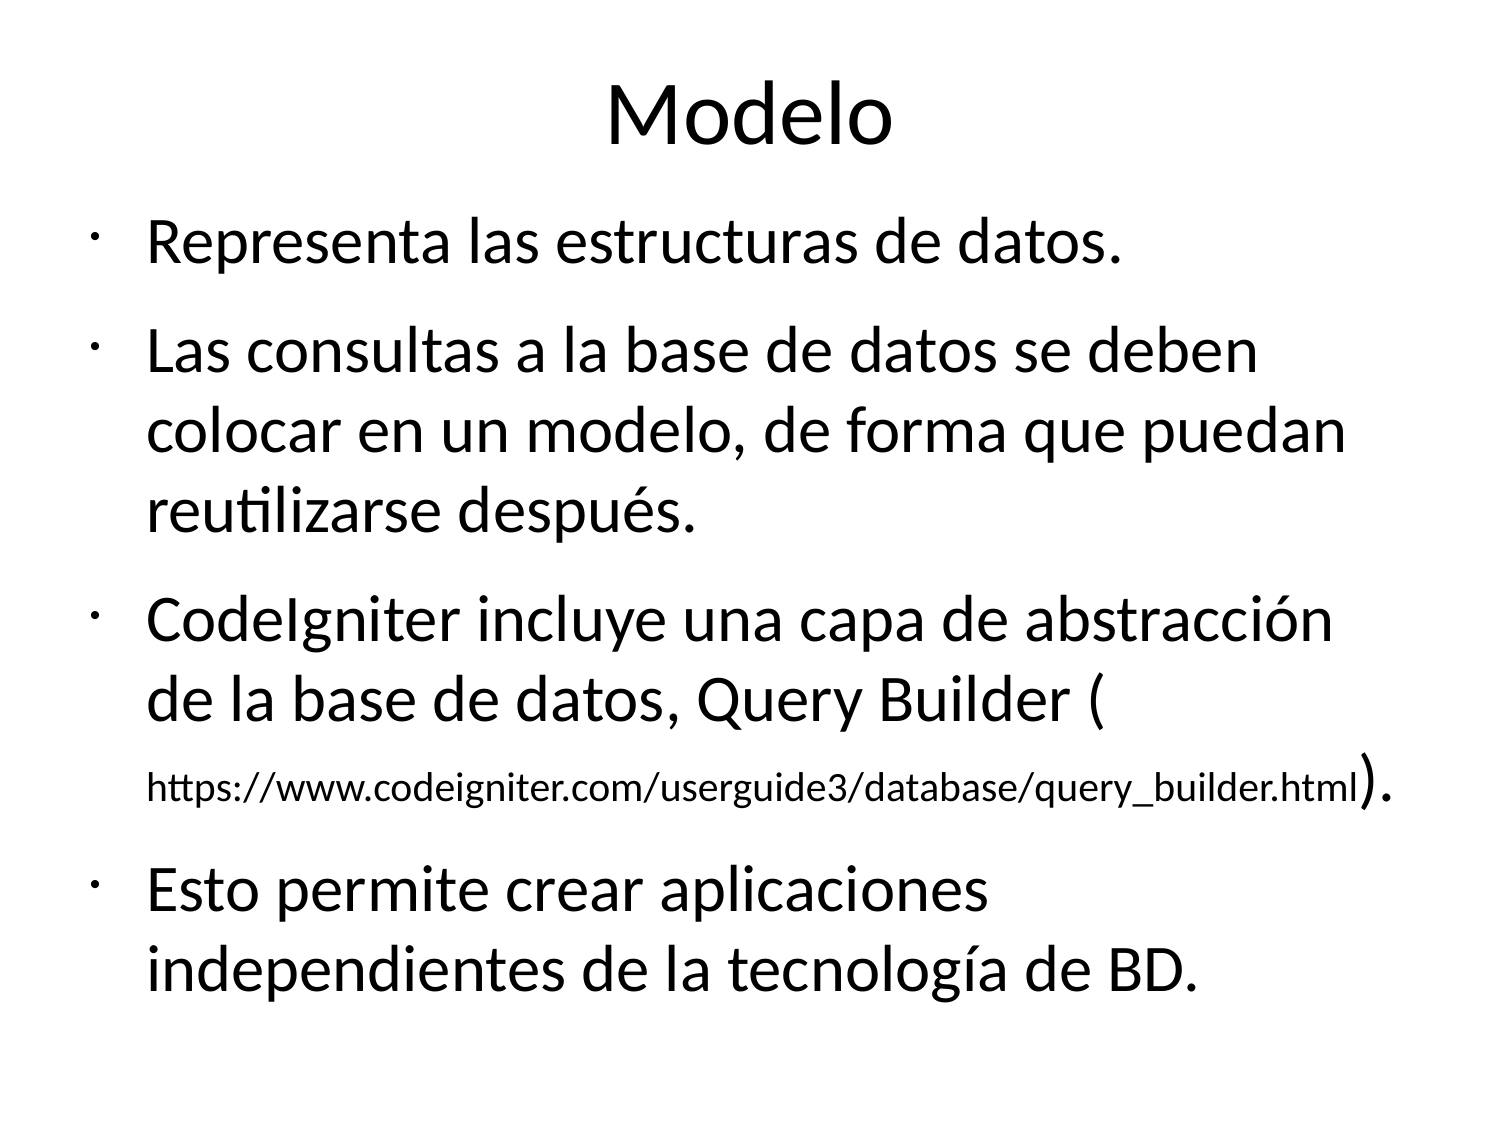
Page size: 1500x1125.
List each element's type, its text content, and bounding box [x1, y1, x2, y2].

list Representa las estructuras de datos. Las consultas a la base de datos se deben colocar en un modelo, de forma que puedan reutilizarse después. CodeIgniter incluye una capa de abstracción de la base de datos, Query Builder (https://www.codeigniter.com/userguide3/database/query_builder.html). Esto permite crear aplicaciones independientes de la tecnología de BD. [75, 188, 1425, 1005]
title Modelo [75, 45, 1425, 188]
